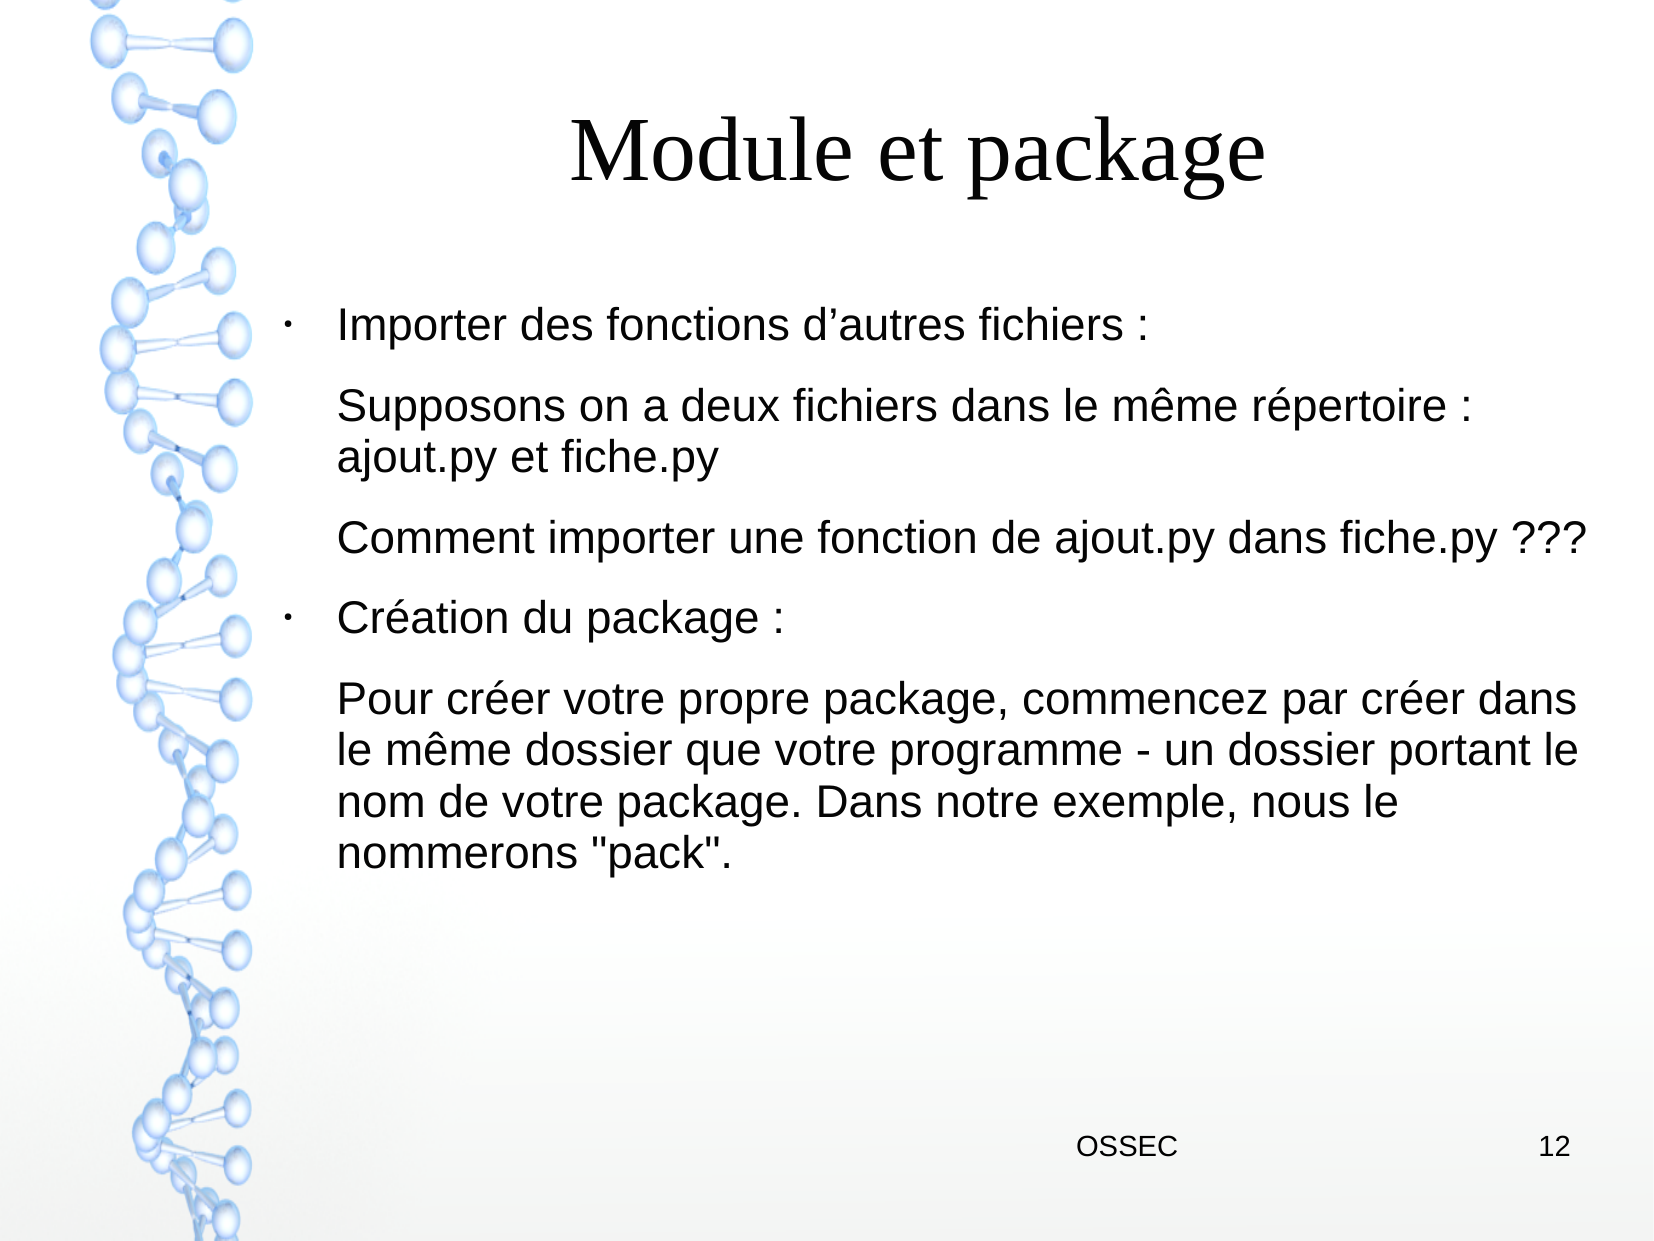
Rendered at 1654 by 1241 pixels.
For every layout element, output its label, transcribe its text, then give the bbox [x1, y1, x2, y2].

picture [0, 0, 1654, 1241]
list Importer des fonctions d’autres fichiers : Supposons on a deux fichiers dans le même répertoire : ajout.py et fiche.py Comment importer une fonction de ajout.py dans fiche.py ??? Création du package : Pour créer votre propre package, commencez par créer dans le même dossier que votre programme - un dossier portant le nom de votre package. Dans notre exemple, nous le nommerons "pack". [265, 299, 1595, 1019]
title Module et package [265, 47, 1595, 252]
